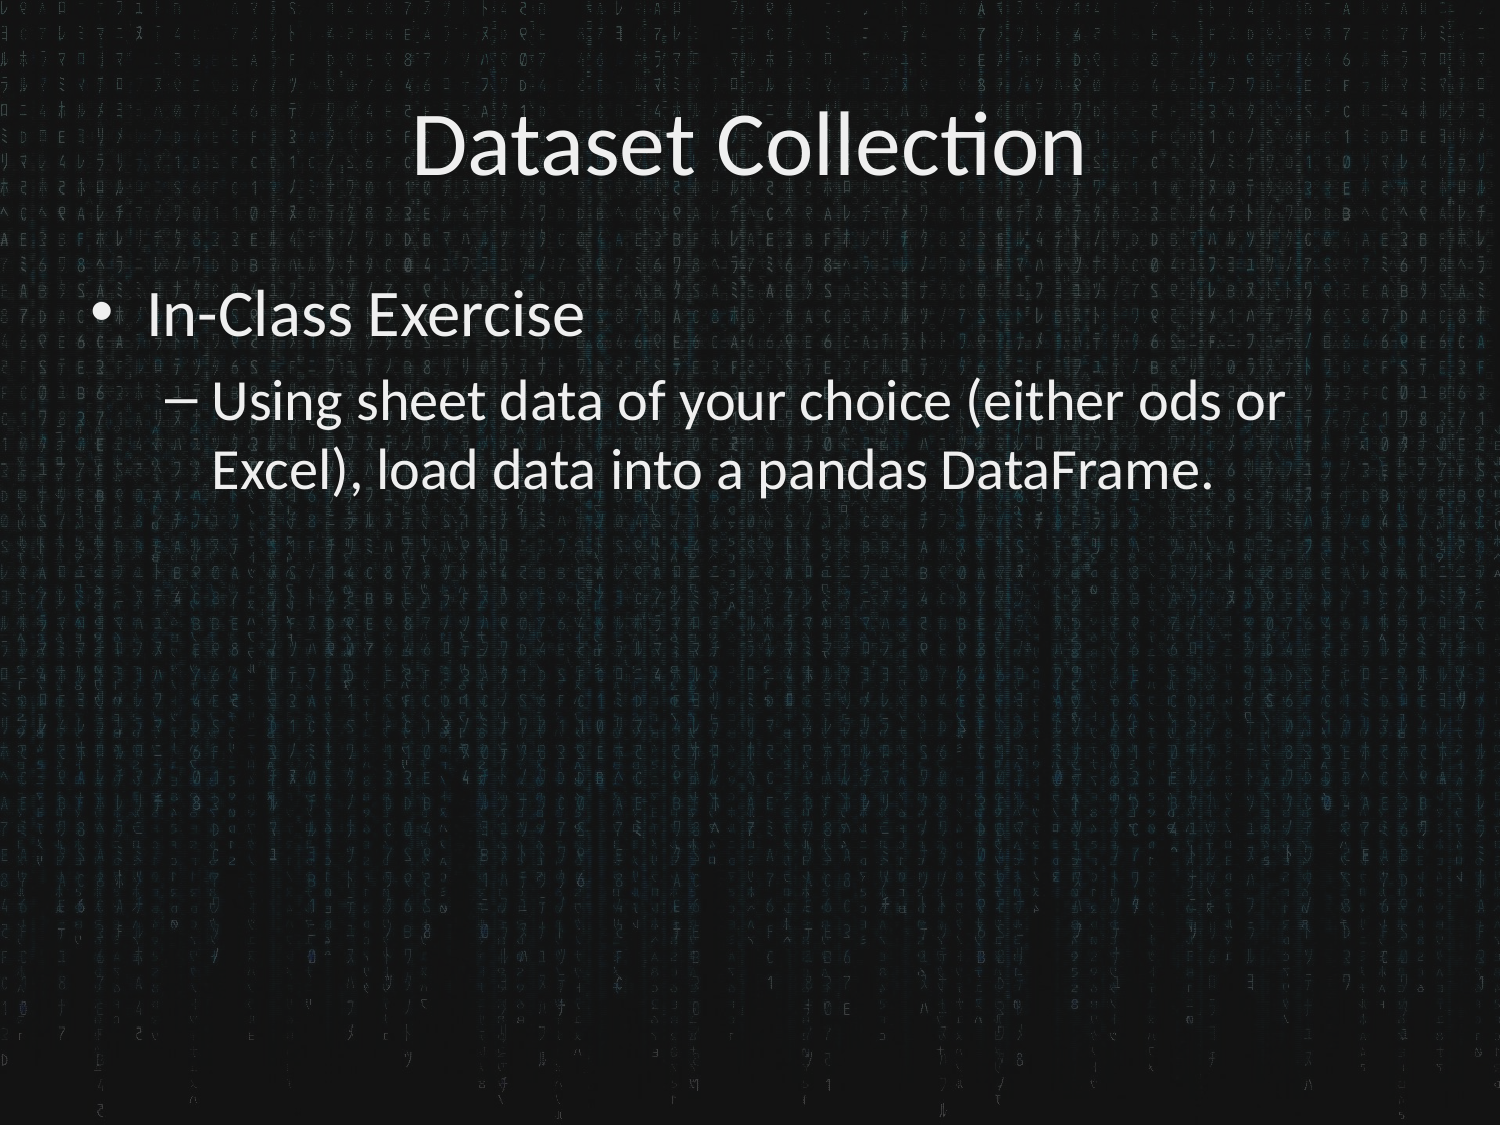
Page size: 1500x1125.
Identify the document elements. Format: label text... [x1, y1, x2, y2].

list In-Class Exercise Using sheet data of your choice (either ods or Excel), load data into a pandas DataFrame. [75, 262, 1425, 1005]
text_box [0, 0, 1500, 1125]
title Dataset Collection [75, 45, 1425, 233]
